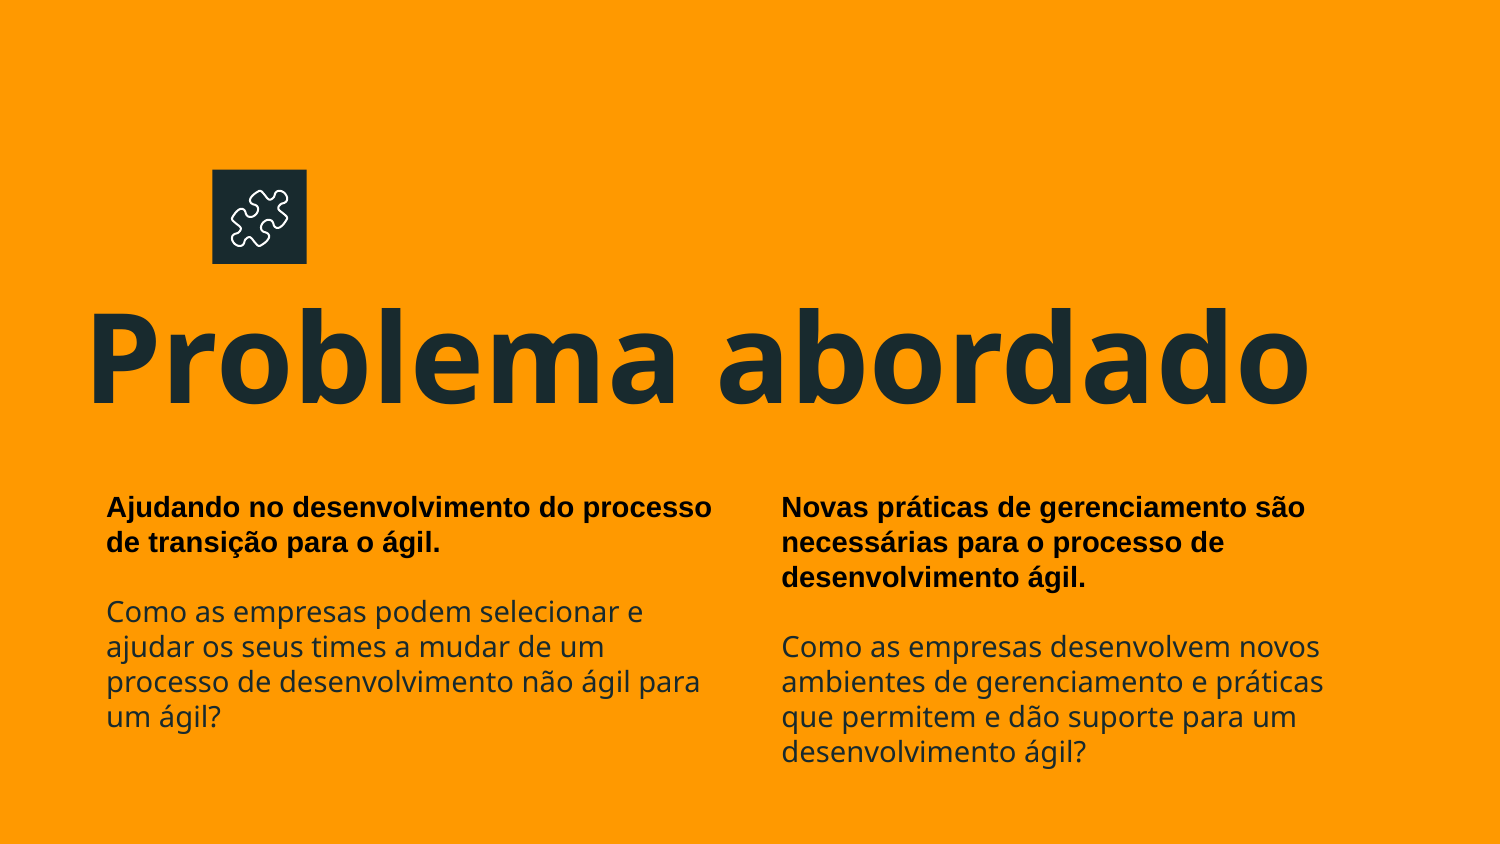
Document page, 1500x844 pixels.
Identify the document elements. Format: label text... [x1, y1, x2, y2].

list Novas práticas de gerenciamento são necessárias para o processo de desenvolvimento ágil. Como as empresas desenvolvem novos ambientes de gerenciamento e práticas que permitem e dão suporte para um desenvolvimento ágil? [766, 473, 1367, 808]
title Problema abordado [68, 263, 1467, 434]
list Ajudando no desenvolvimento do processo de transição para o ágil. Como as empresas podem selecionar e ajudar os seus times a mudar de um processo de desenvolvimento não ágil para um ágil? [91, 473, 734, 808]
